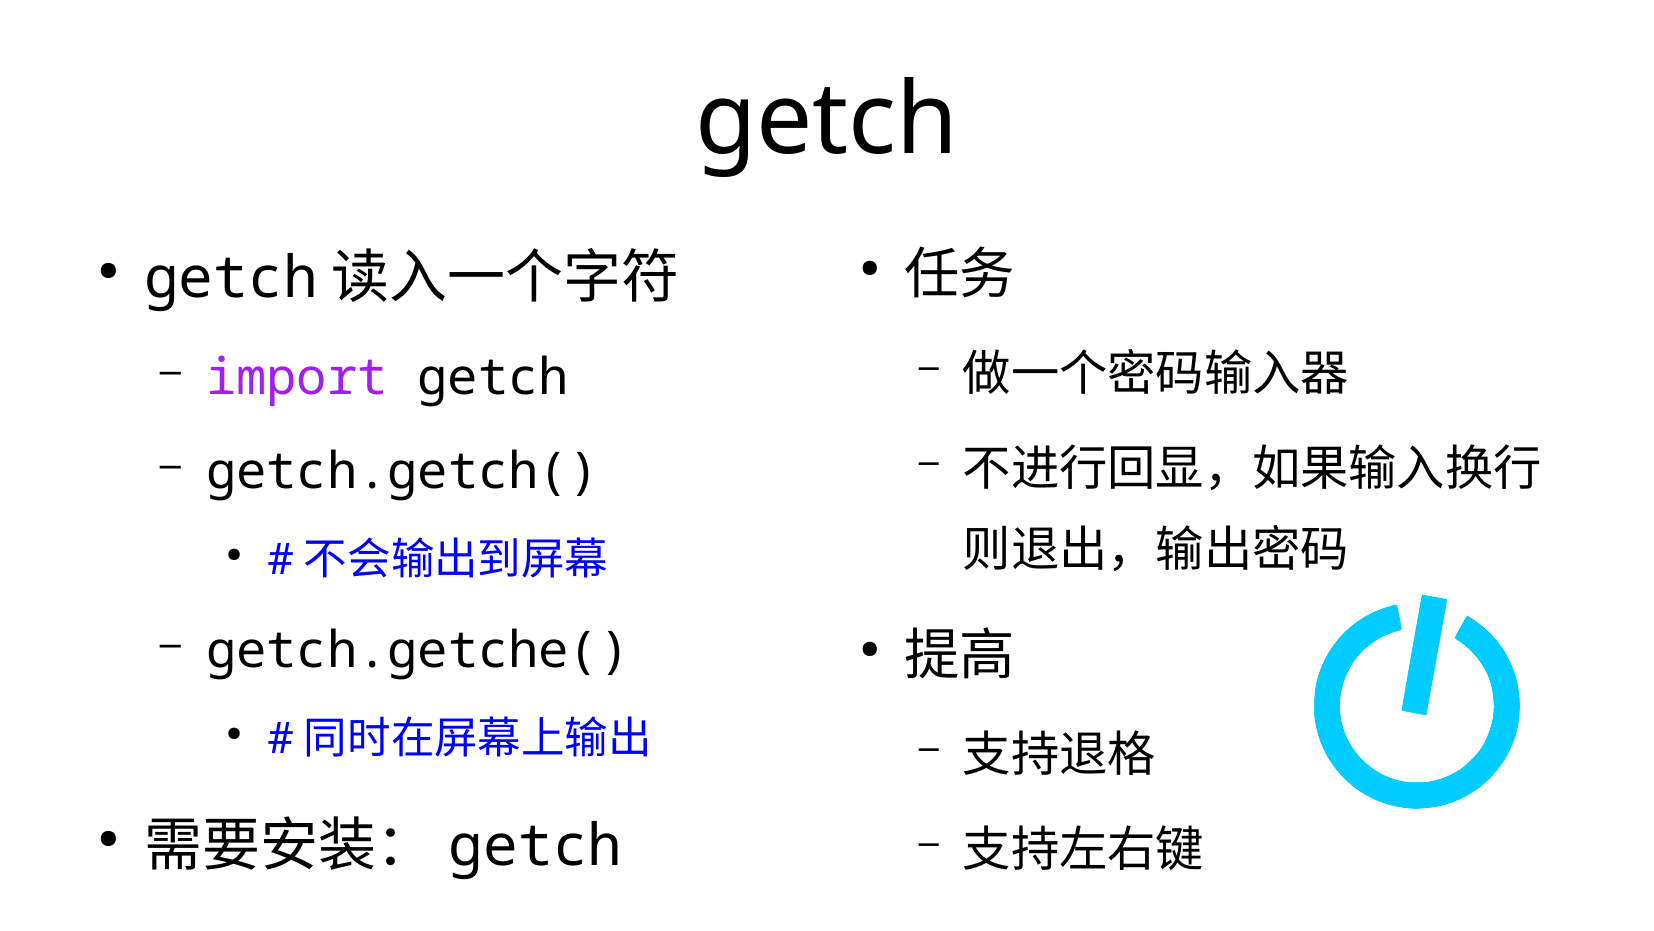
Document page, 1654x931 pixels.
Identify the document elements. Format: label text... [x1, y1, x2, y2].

list getch读入一个字符 import getch getch.getch() #不会输出到屏幕 getch.getche() #同时在屏幕上输出 需要安装：getch [82, 217, 809, 886]
title getch [82, 37, 1571, 193]
list 任务 做一个密码输入器 不进行回显，如果输入换行则退出，输出密码 提高 支持退格 支持左右键 [845, 217, 1572, 886]
